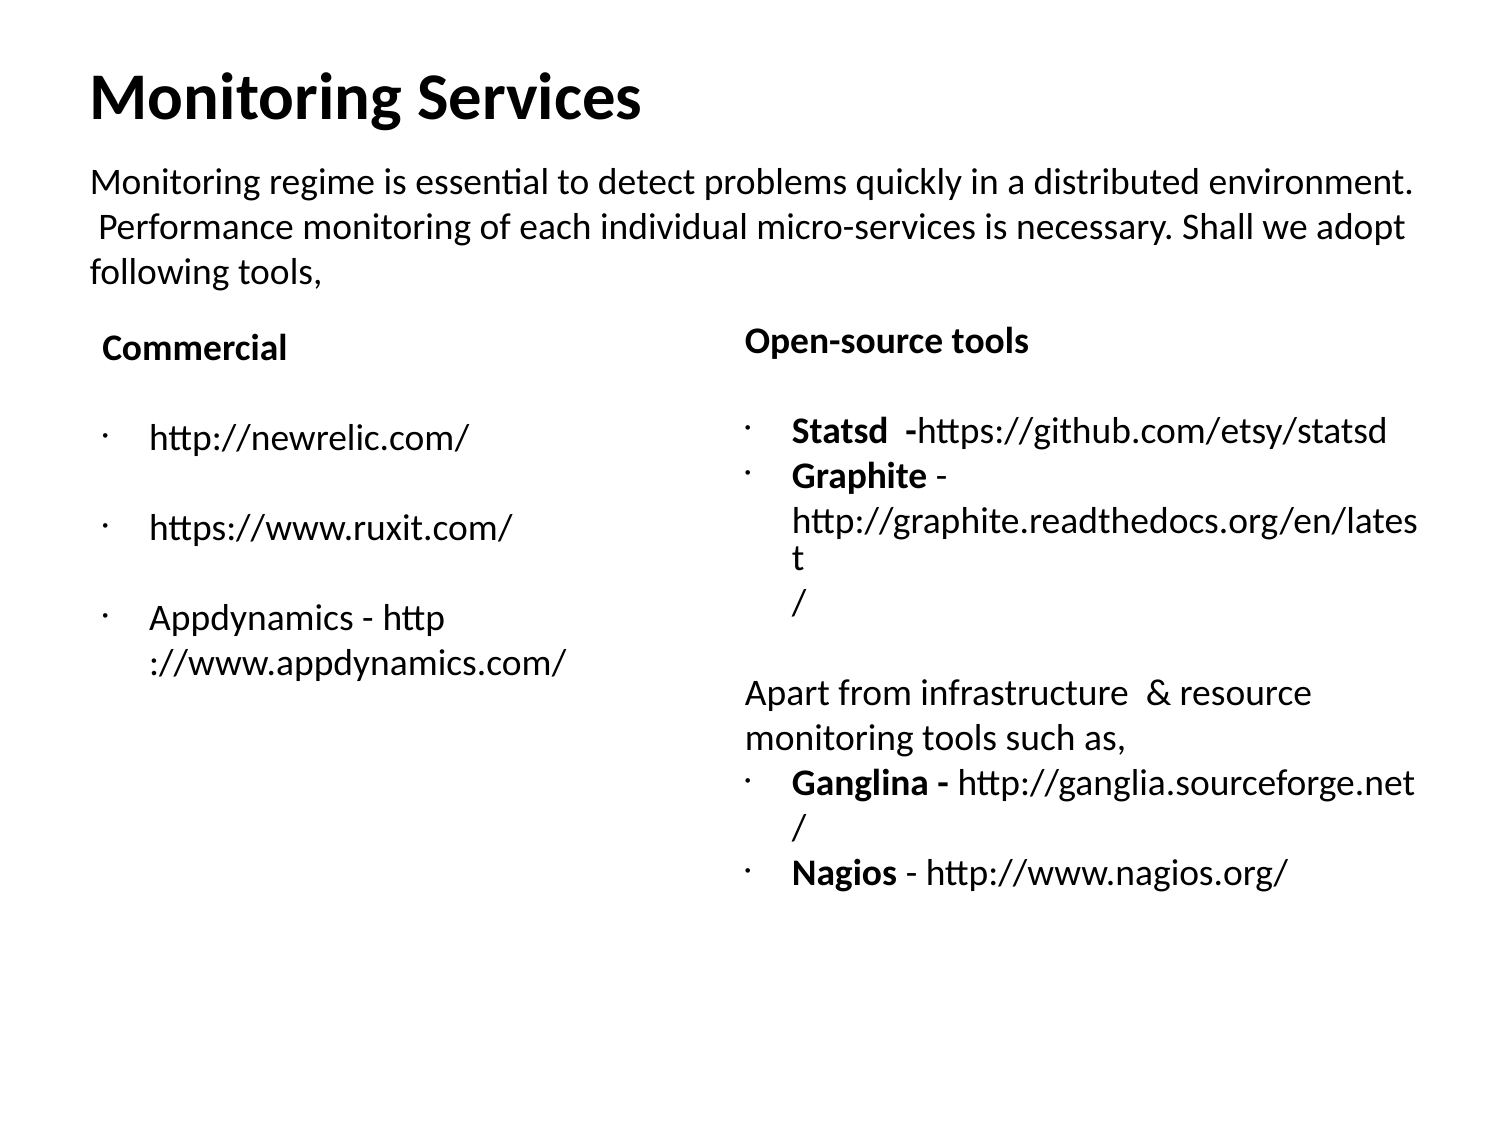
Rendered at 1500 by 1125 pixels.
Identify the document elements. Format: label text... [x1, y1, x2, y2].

text_box Commercial http://newrelic.com/ https://www.ruxit.com/ Appdynamics - http://www.appdynamics.com/ [87, 315, 588, 961]
text_box Monitoring regime is essential to detect problems quickly in a distributed environment. Performance monitoring of each individual micro-services is necessary. Shall we adopt following tools, [74, 149, 1438, 300]
text_box Open-source tools Statsd -https://github.com/etsy/statsd Graphite - http://graphite.readthedocs.org/en/latest/ Apart from infrastructure & resource monitoring tools such as, Ganglina - http://ganglia.sourceforge.net/ Nagios - http://www.nagios.org/ [730, 308, 1438, 909]
title Monitoring Services [75, 45, 1425, 125]
